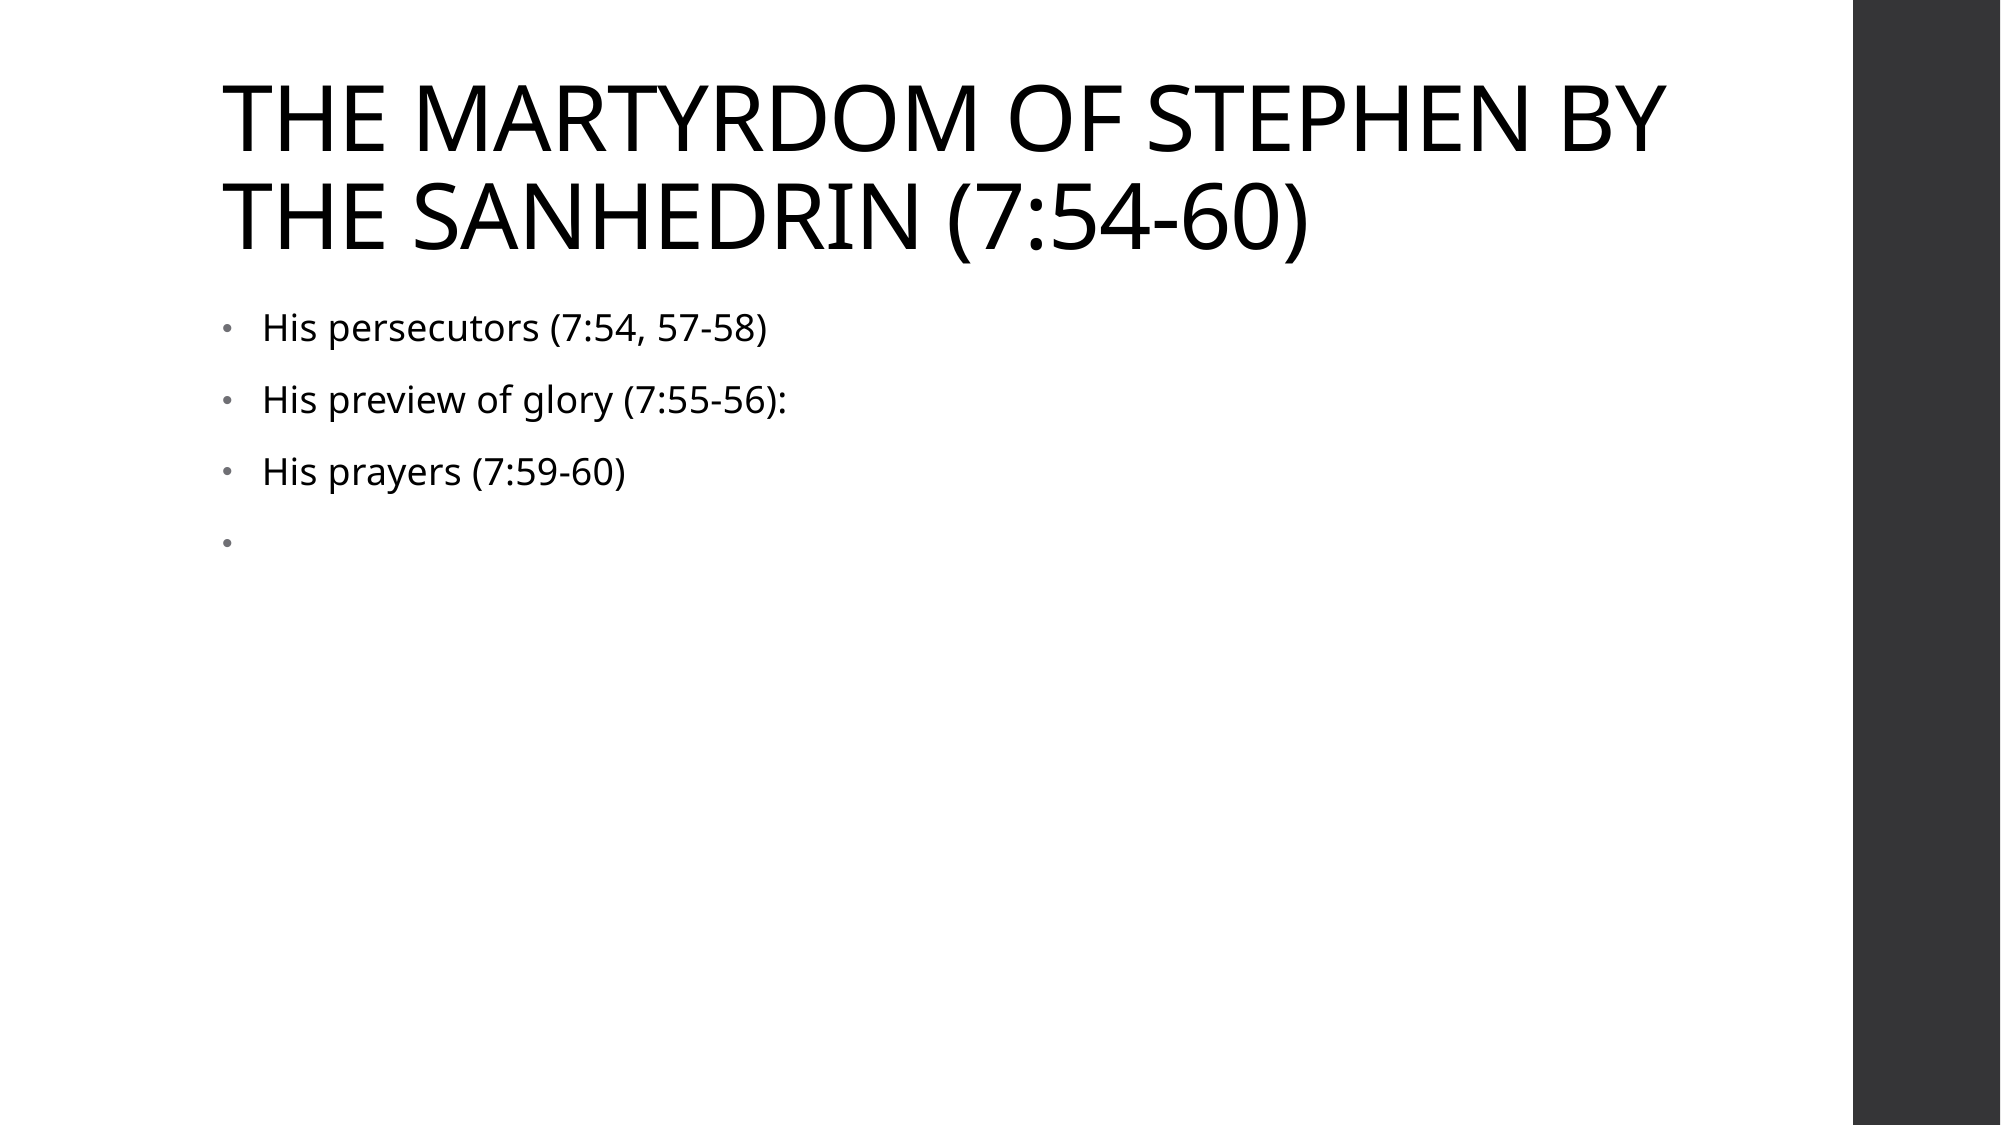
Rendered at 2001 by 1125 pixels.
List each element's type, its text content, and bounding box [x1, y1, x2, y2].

title THE MARTYRDOM OF STEPHEN BY THE SANHEDRIN (7:54-60) [206, 60, 1797, 278]
list His persecutors (7:54, 57-58) His preview of glory (7:55-56): His prayers (7:59-60) [206, 299, 1617, 1014]
